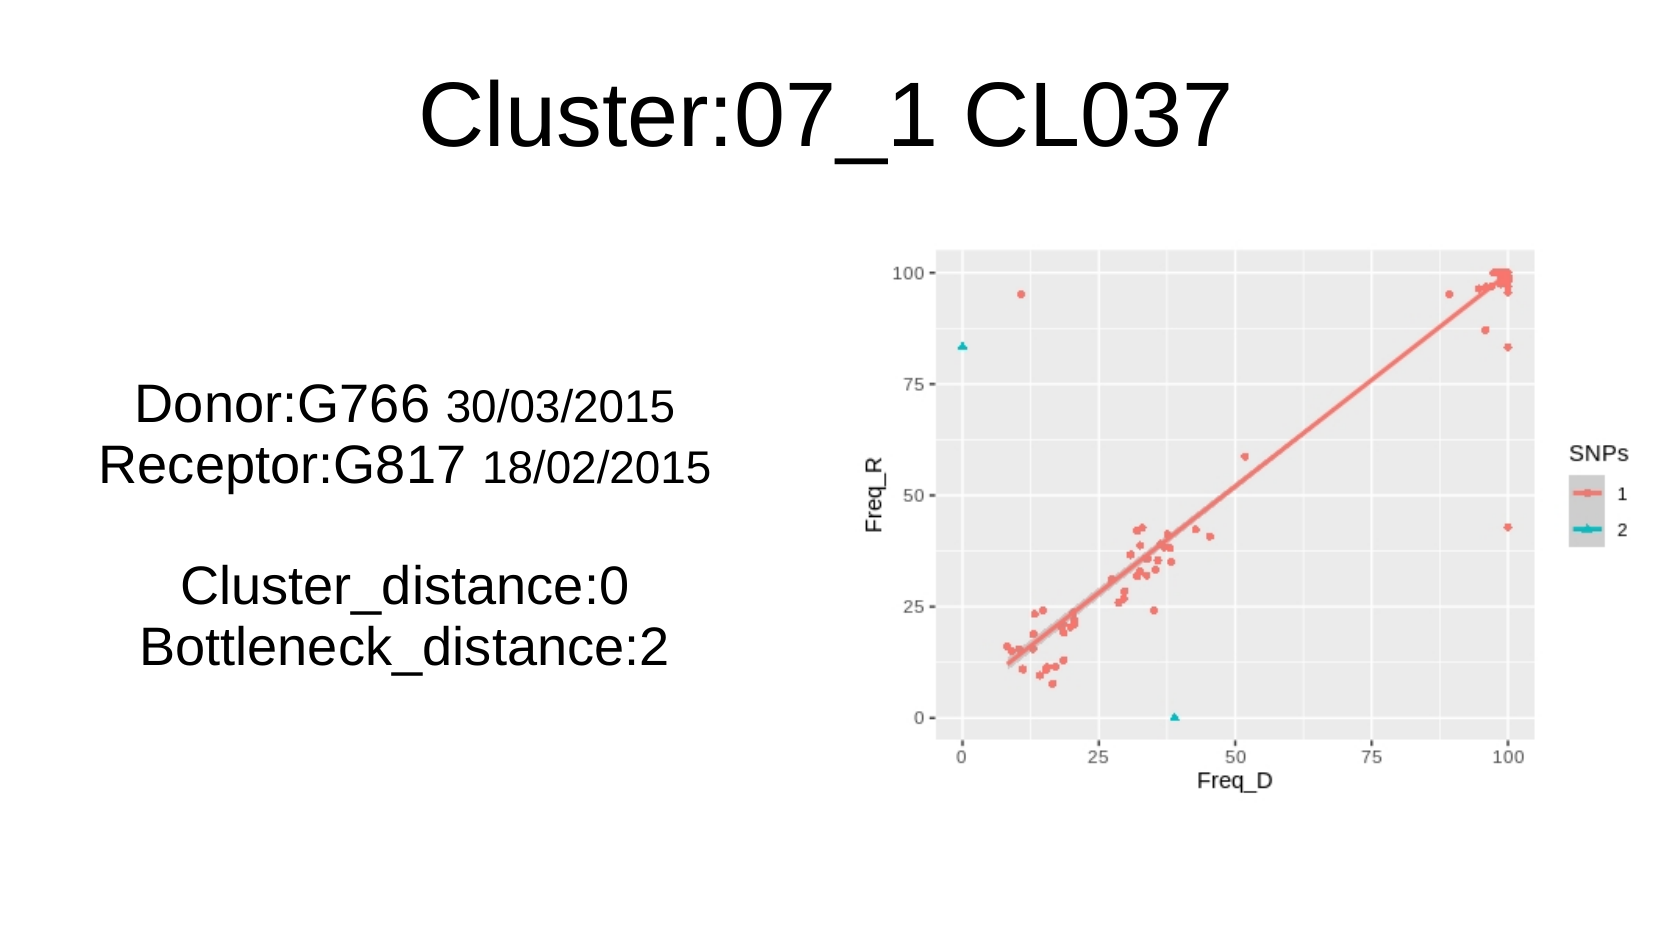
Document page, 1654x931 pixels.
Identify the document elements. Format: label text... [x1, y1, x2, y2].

text_box Donor:G766 30/03/2015 Receptor:G817 18/02/2015 Cluster_distance:0 Bottleneck_distance:2 [30, 255, 781, 796]
picture [855, 239, 1652, 804]
title Cluster:07_1 CL037 [82, 37, 1571, 193]
